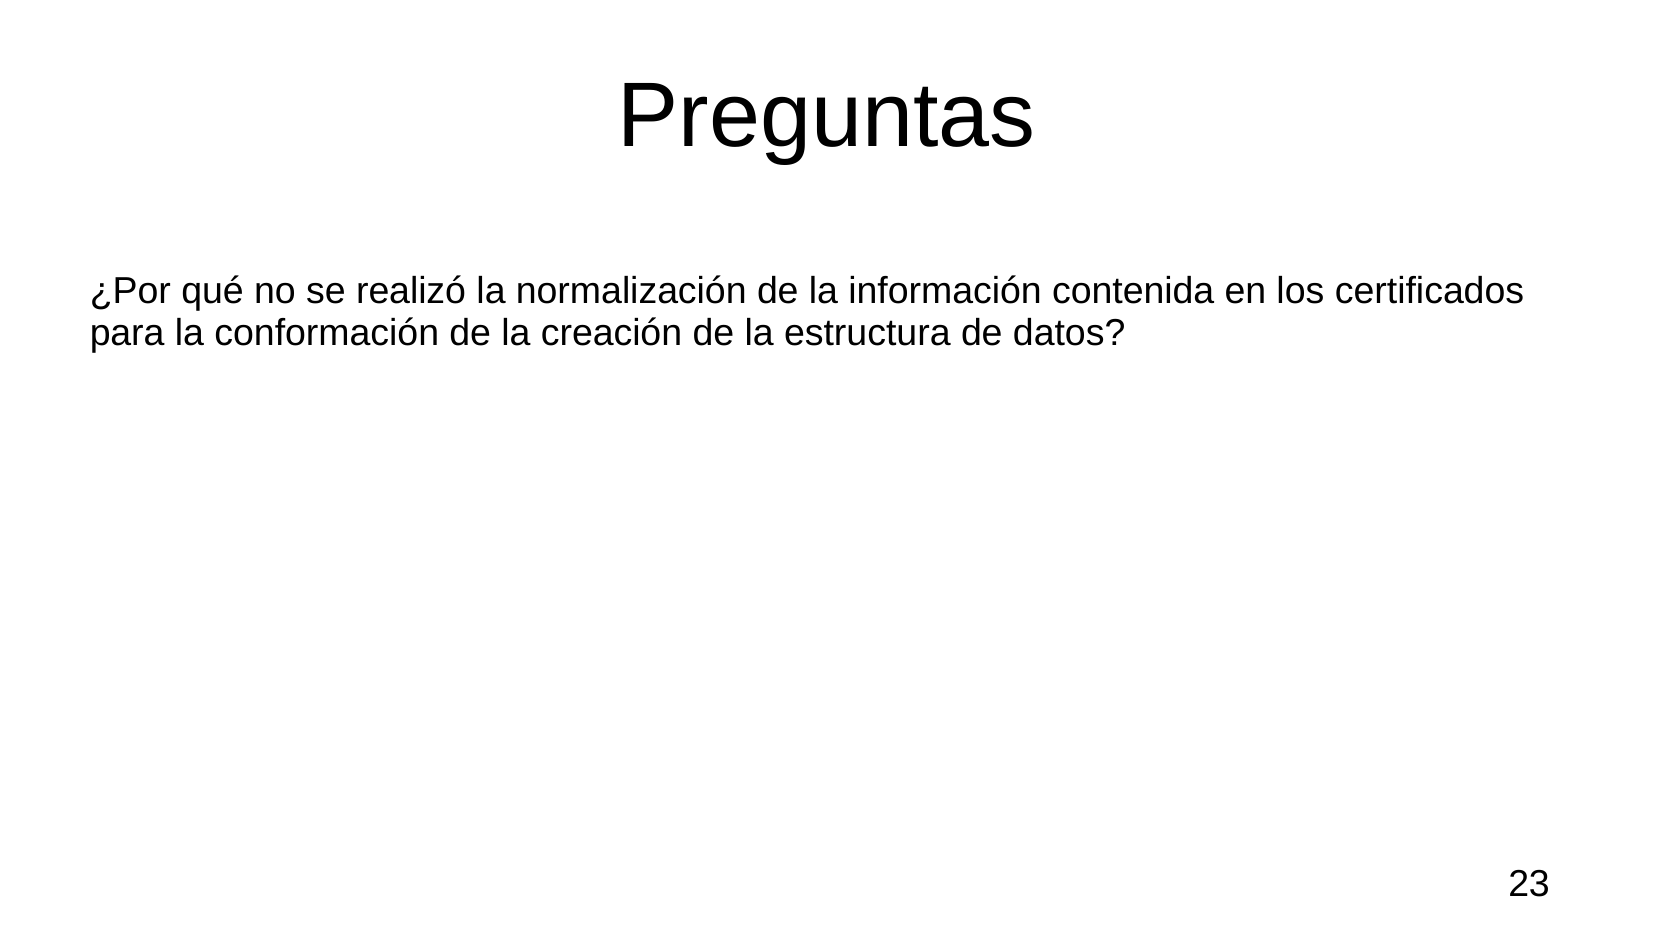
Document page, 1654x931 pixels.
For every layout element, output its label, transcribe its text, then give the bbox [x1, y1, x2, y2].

text_box ¿Por qué no se realizó la normalización de la información contenida en los certificados para la conformación de la creación de la estructura de datos? [75, 262, 1576, 413]
text_box <number> [1493, 855, 1654, 931]
title Preguntas [82, 37, 1571, 193]
